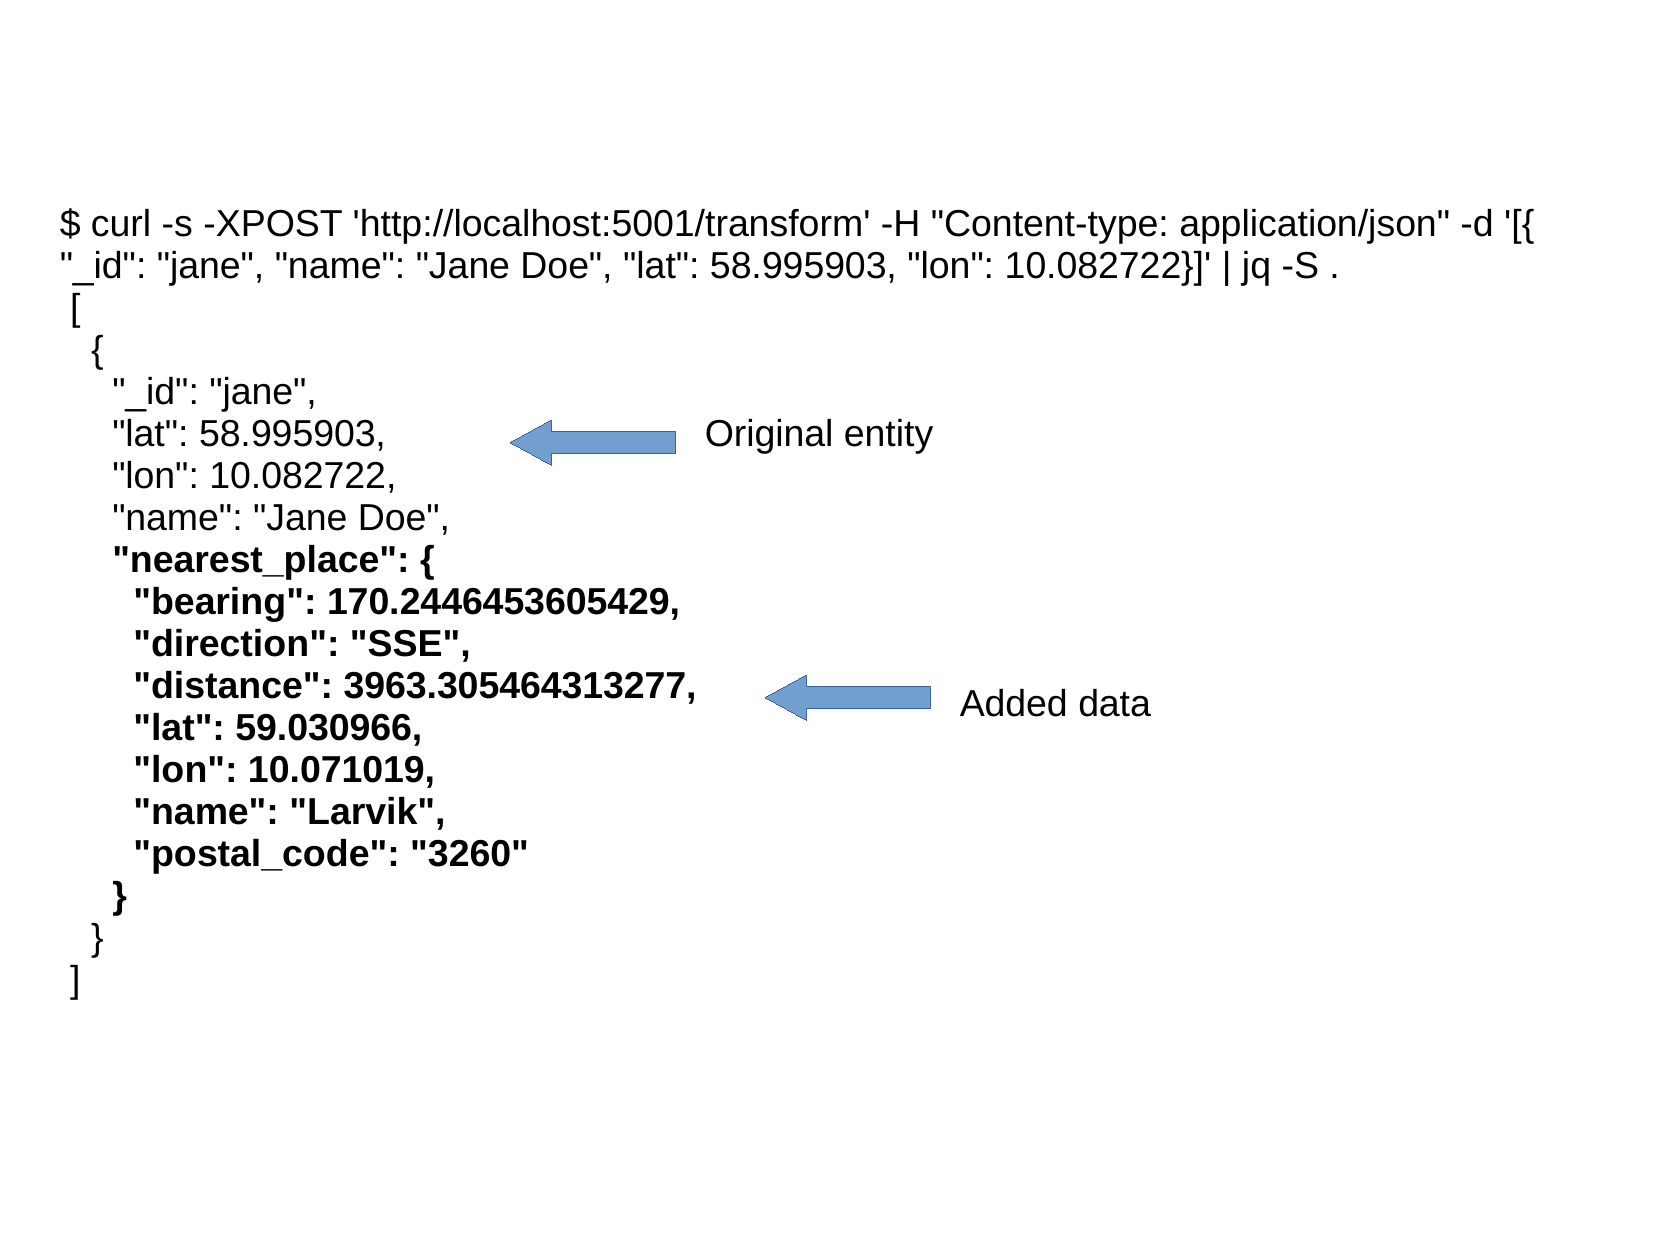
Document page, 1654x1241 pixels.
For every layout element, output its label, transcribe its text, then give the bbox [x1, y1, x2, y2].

text_box [510, 420, 676, 466]
text_box $ curl -s -XPOST 'http://localhost:5001/transform' -H "Content-type: application/json" -d '[{ "_id": "jane", "name": "Jane Doe", "lat": 58.995903, "lon": 10.082722}]' | jq -S . [ { "_id": "jane", "lat": 58.995903, "lon": 10.082722, "name": "Jane Doe", "nearest_place": { "bearing": 170.2446453605429, "direction": "SSE", "distance": 3963.305464313277, "lat": 59.030966, "lon": 10.071019, "name": "Larvik", "postal_code": "3260" } } ] [45, 195, 1561, 1113]
text_box Added data [945, 675, 1246, 736]
text_box [765, 675, 931, 721]
text_box Original entity [690, 405, 991, 466]
